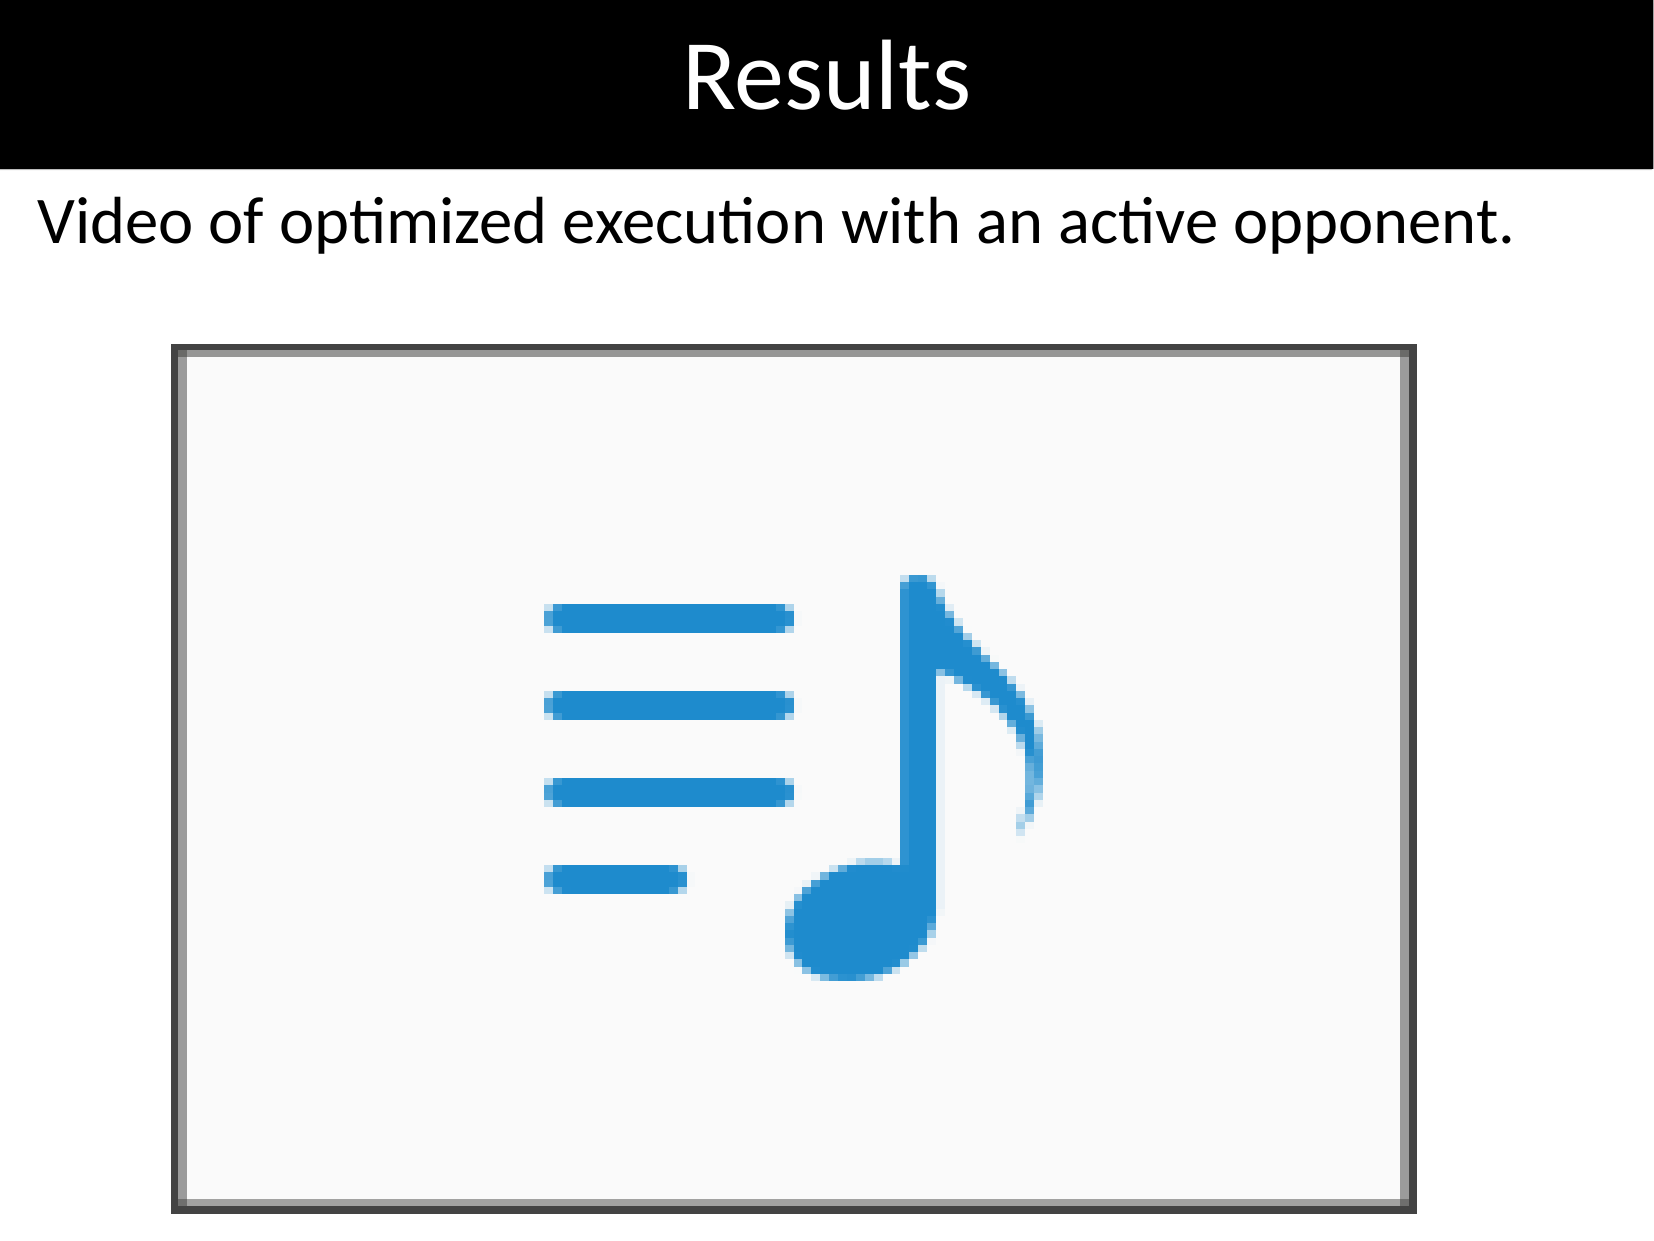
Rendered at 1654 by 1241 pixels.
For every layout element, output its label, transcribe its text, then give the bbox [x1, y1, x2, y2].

text_box [169, 343, 1419, 1215]
title Results [0, 0, 1654, 169]
list Video of optimized execution with an active opponent. [37, 193, 1613, 1201]
